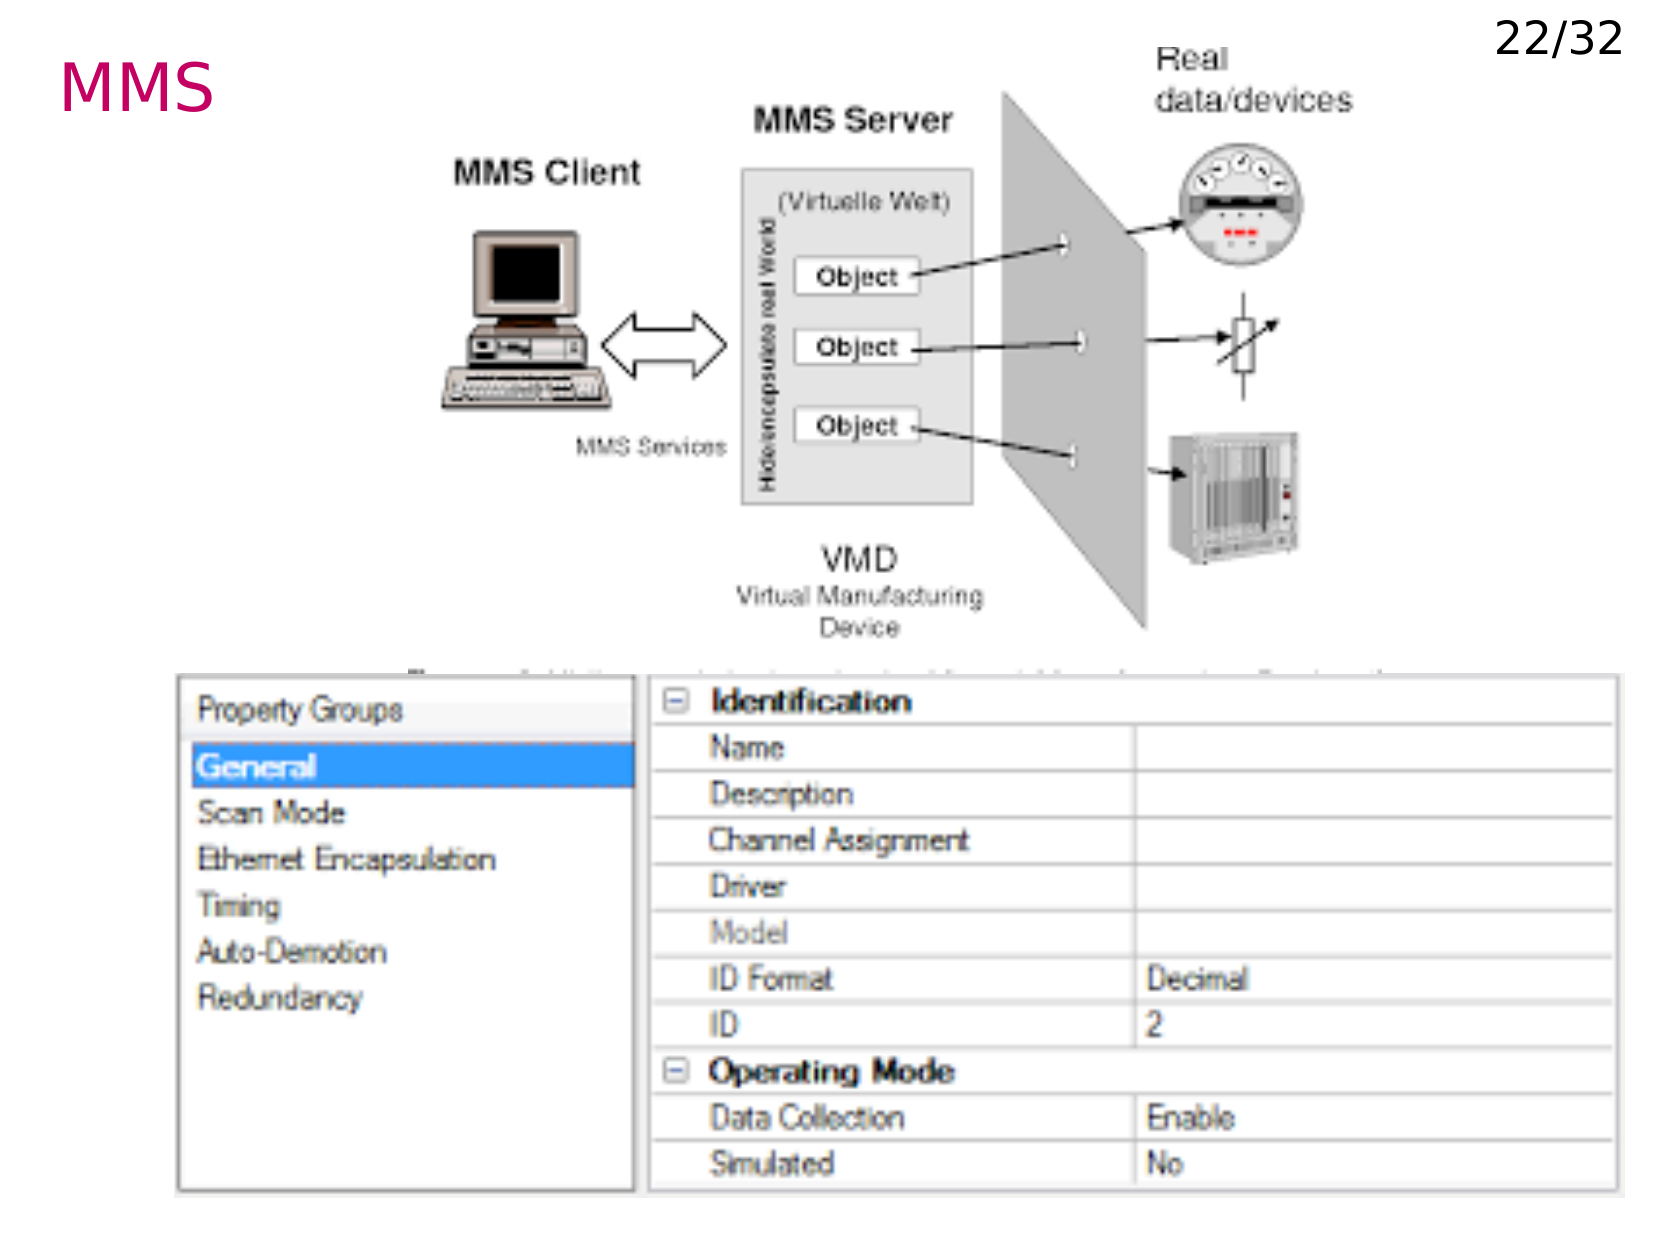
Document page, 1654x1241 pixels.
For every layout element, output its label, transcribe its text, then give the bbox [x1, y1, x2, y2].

title MMS [59, 29, 1625, 148]
picture [174, 47, 1625, 1198]
